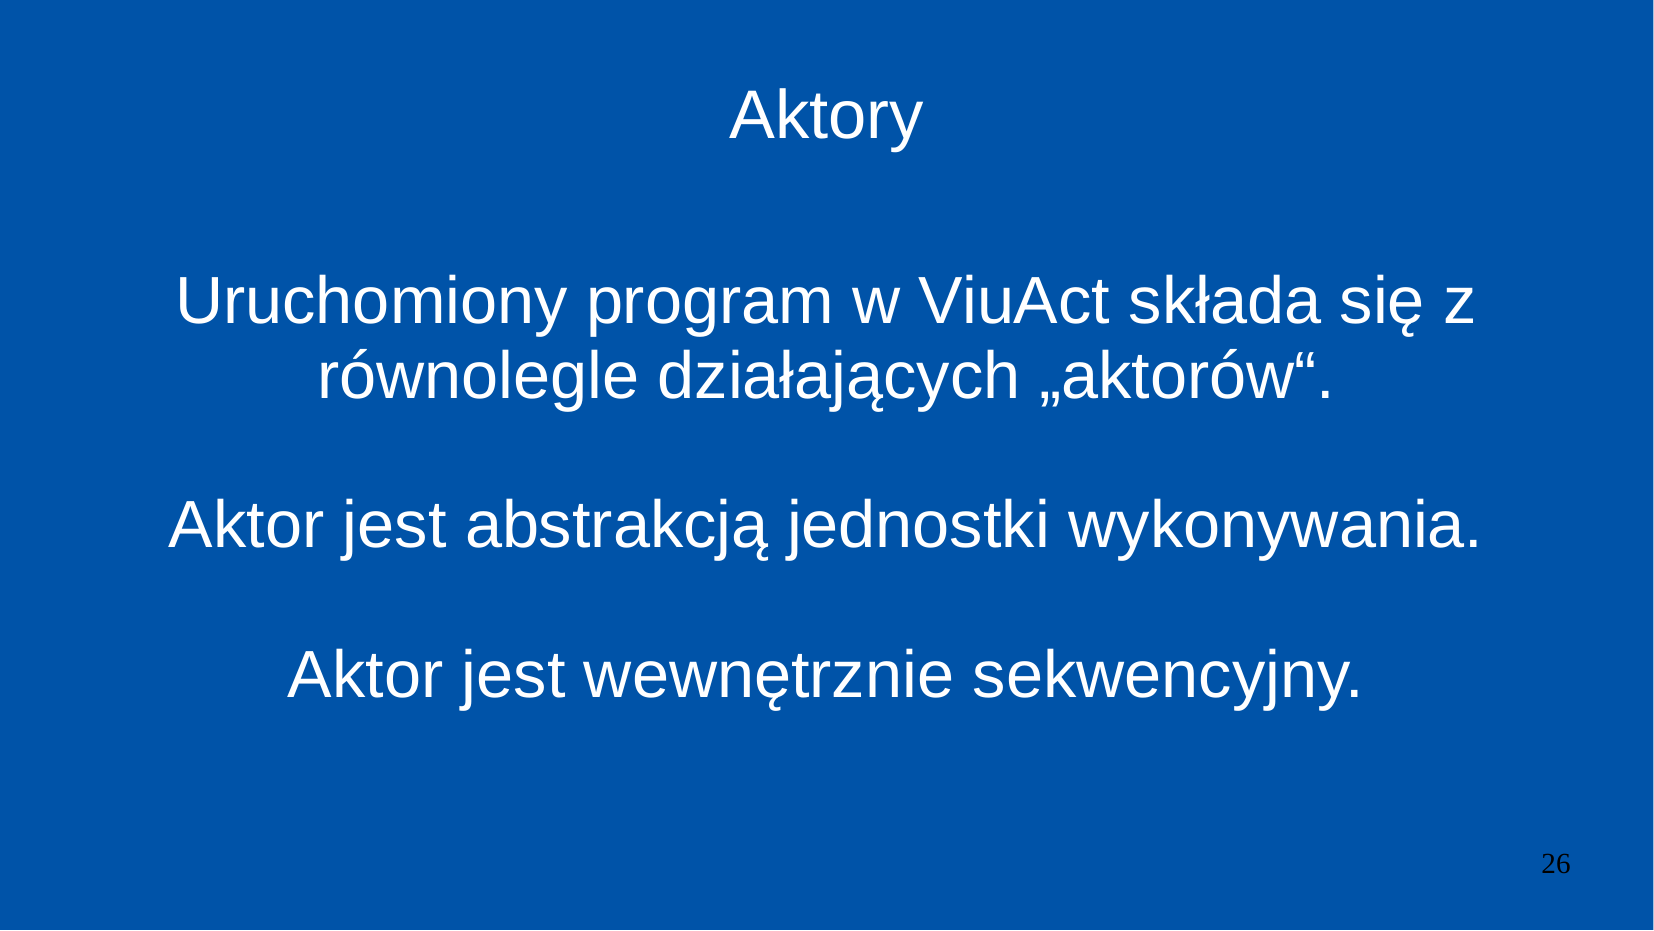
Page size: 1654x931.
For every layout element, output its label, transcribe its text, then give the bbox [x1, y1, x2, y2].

title Aktory [82, 37, 1571, 193]
subtitle Uruchomiony program w ViuAct składa się z równolegle działających „aktorów“. Aktor jest abstrakcją jednostki wykonywania. Aktor jest wewnętrznie sekwencyjny. [82, 217, 1571, 758]
